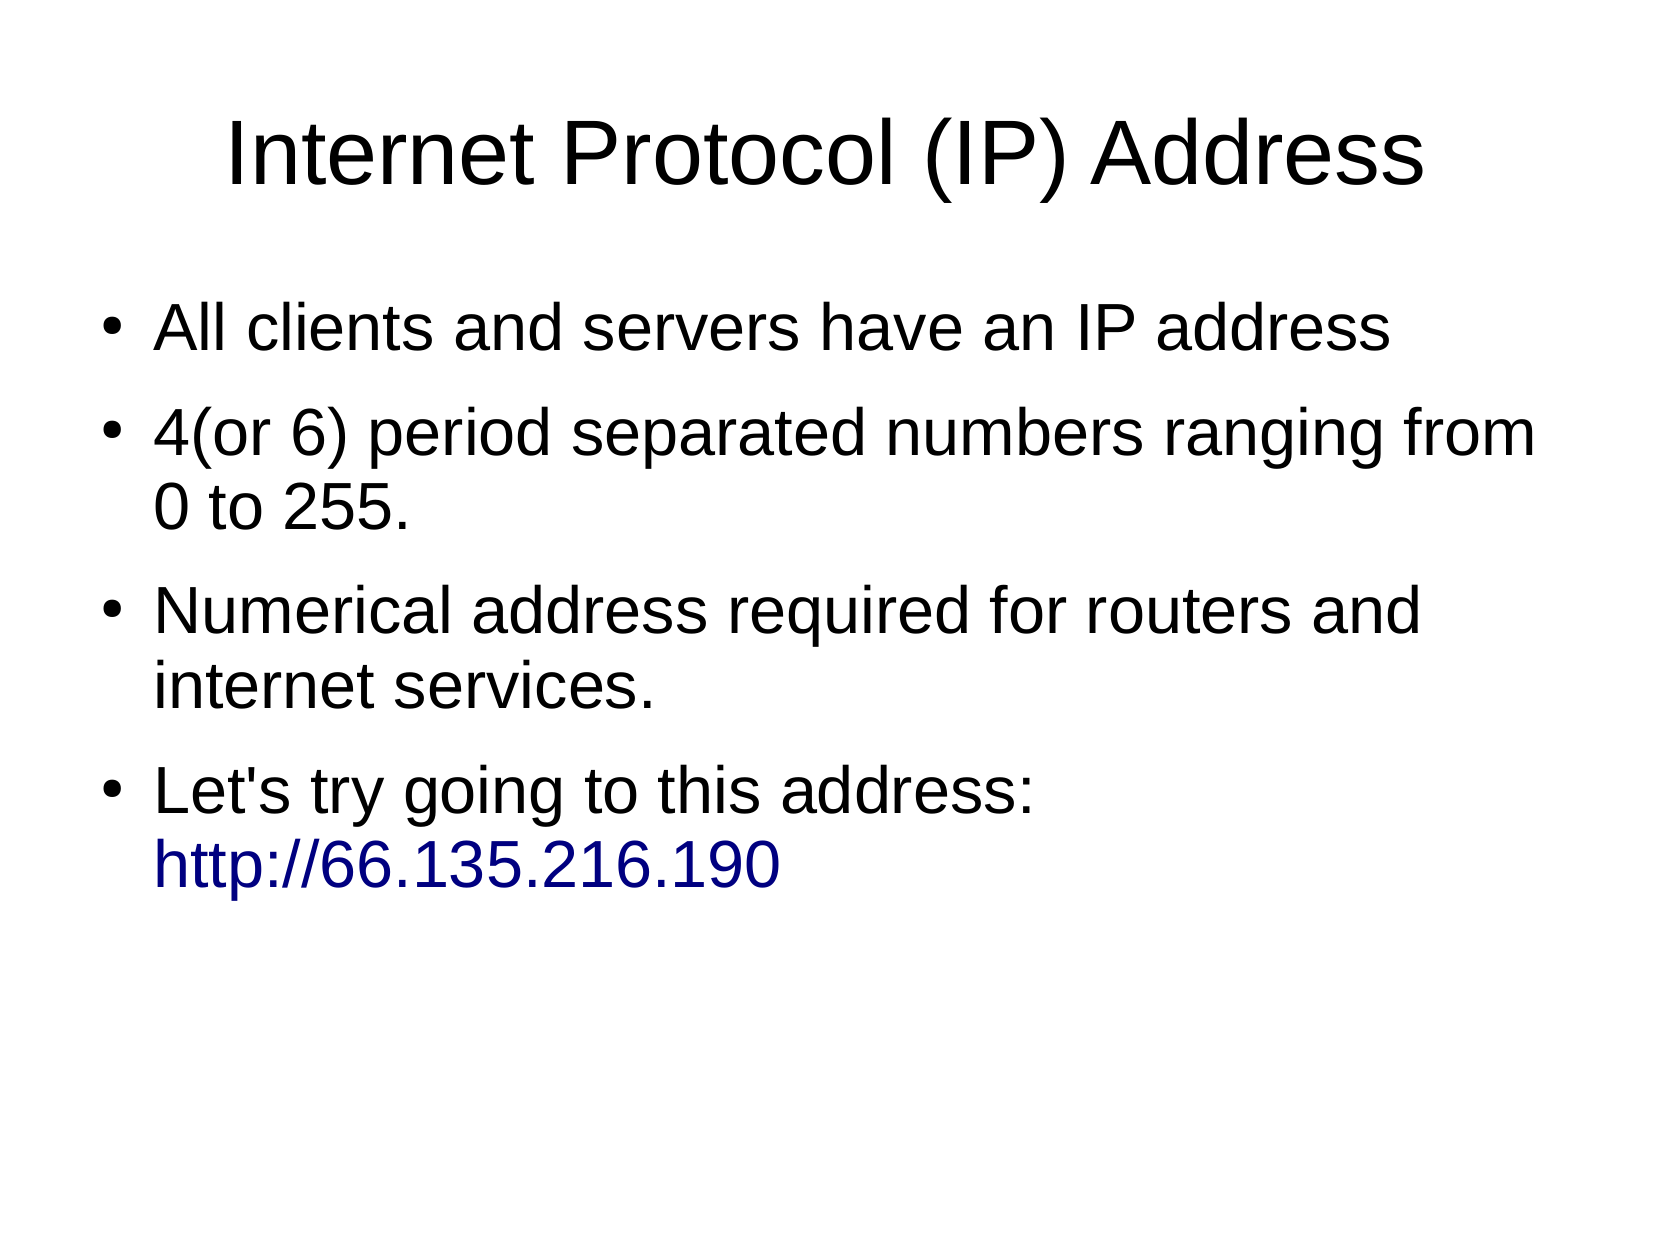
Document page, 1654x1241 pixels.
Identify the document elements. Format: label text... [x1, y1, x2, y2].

title Internet Protocol (IP) Address [82, 49, 1571, 257]
list All clients and servers have an IP address 4(or 6) period separated numbers ranging from 0 to 255. Numerical address required for routers and internet services. Let's try going to this address: http://66.135.216.190 [82, 290, 1571, 1010]
